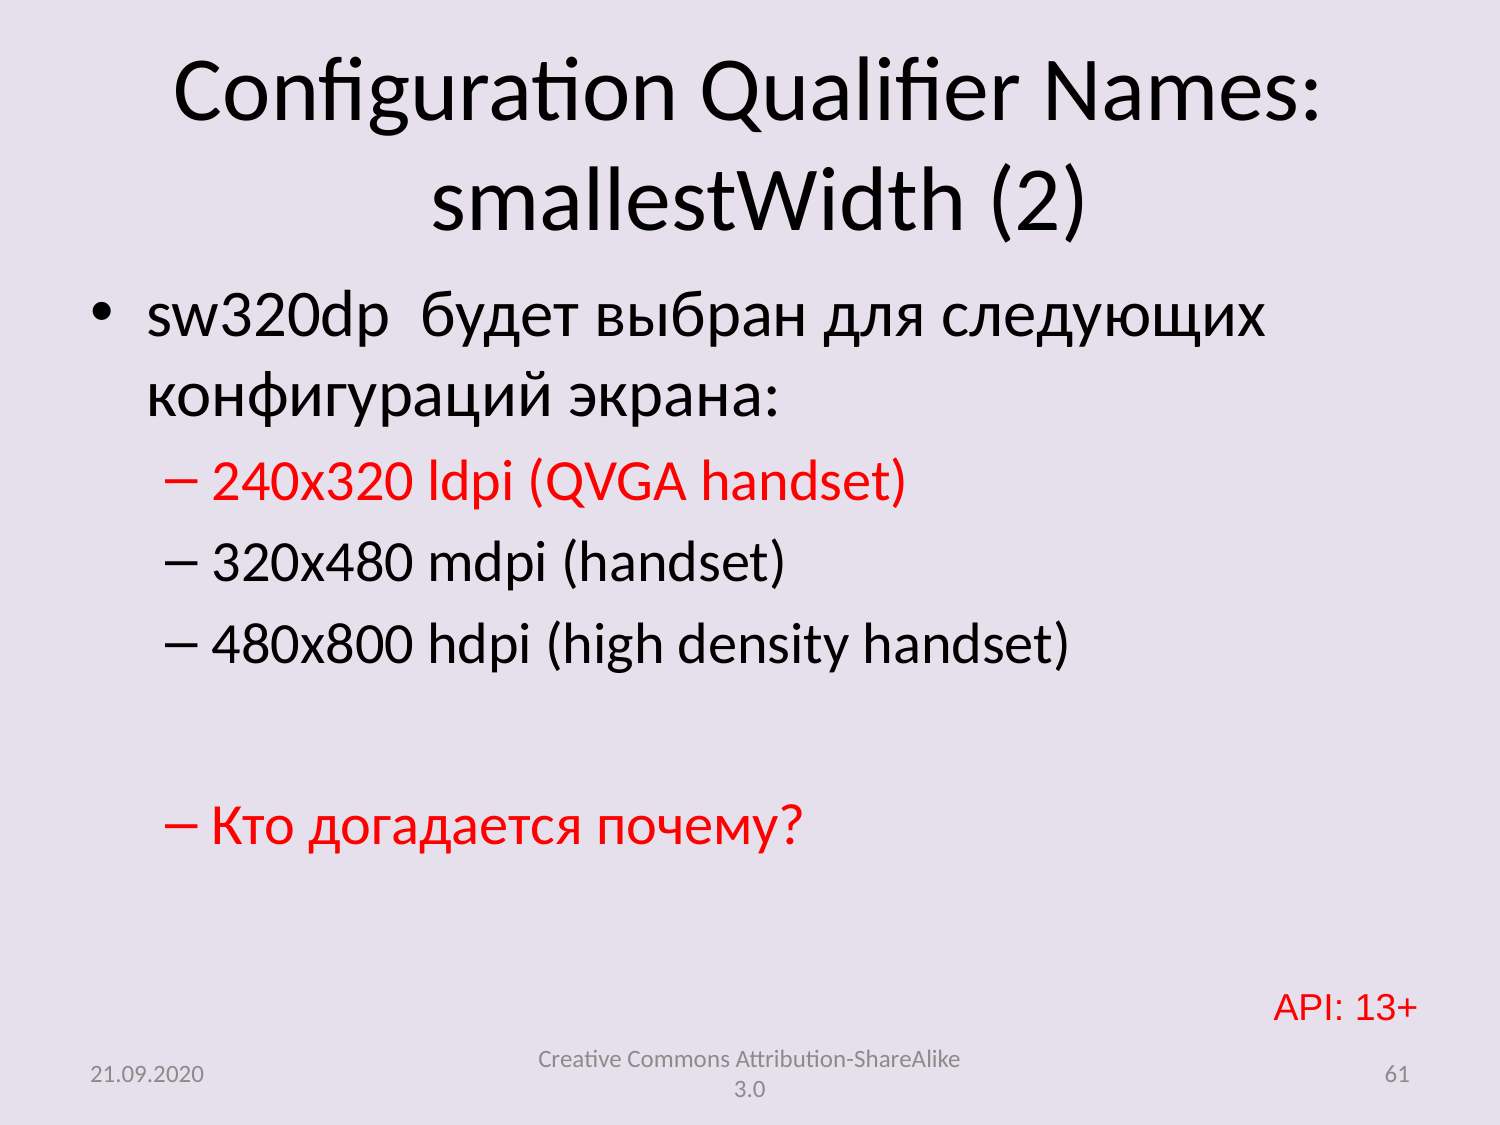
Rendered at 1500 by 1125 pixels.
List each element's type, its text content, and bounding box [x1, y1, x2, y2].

title Configuration Qualifier Names: smallestWidth (2) [75, 45, 1425, 233]
list sw320dp будет выбран для следующих конфигураций экрана: 240x320 ldpi (QVGA handset) 320x480 mdpi (handset) 480x800 hdpi (high density handset) Кто догадается почему? [75, 262, 1425, 1005]
text_box API: 13+ [1258, 976, 1434, 1036]
